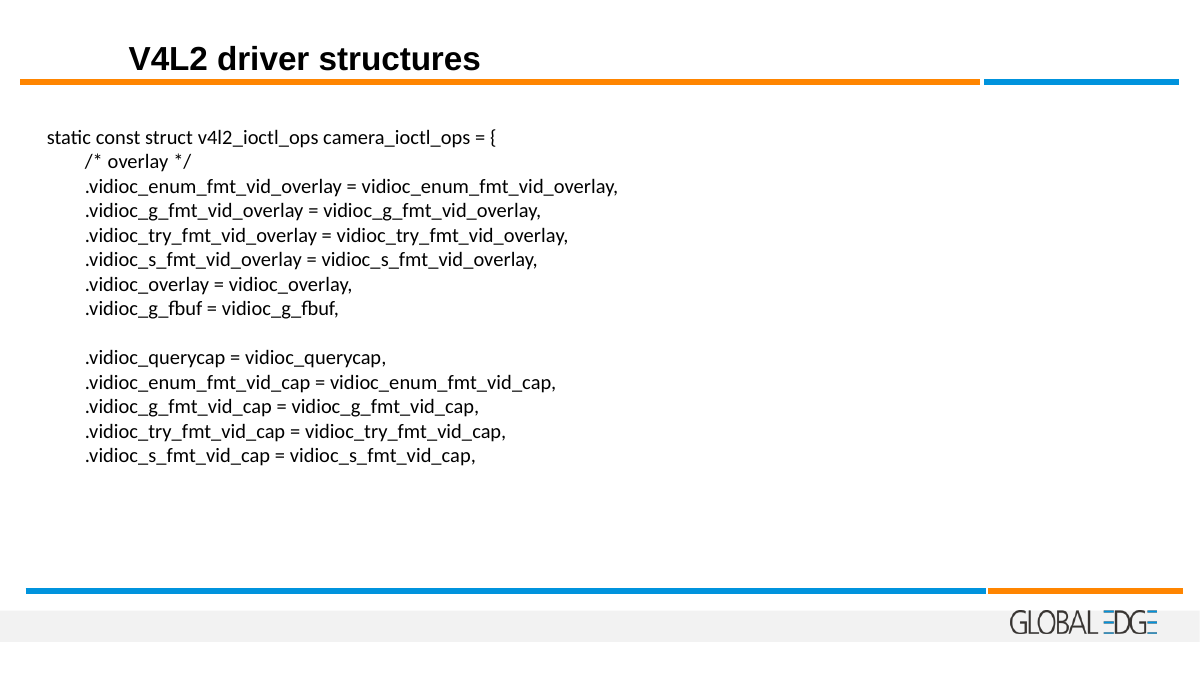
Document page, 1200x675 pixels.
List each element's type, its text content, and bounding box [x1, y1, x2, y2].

text_box [0, 610, 1200, 642]
picture [1010, 610, 1157, 634]
text_box V4L2 driver structures [113, 29, 339, 73]
text_box static const struct v4l2_ioctl_ops camera_ioctl_ops = { /* overlay */ .vidioc_enum_fmt_vid_overlay = vidioc_enum_fmt_vid_overlay, .vidioc_g_fmt_vid_overlay = vidioc_g_fmt_vid_overlay, .vidioc_try_fmt_vid_overlay = vidioc_try_fmt_vid_overlay, .vidioc_s_fmt_vid_overlay = vidioc_s_fmt_vid_overlay, .vidioc_overlay = vidioc_overlay, .vidioc_g_fbuf = vidioc_g_fbuf, .vidioc_querycap = vidioc_querycap, .vidioc_enum_fmt_vid_cap = vidioc_enum_fmt_vid_cap, .vidioc_g_fmt_vid_cap = vidioc_g_fmt_vid_cap, .vidioc_try_fmt_vid_cap = vidioc_try_fmt_vid_cap, .vidioc_s_fmt_vid_cap = vidioc_s_fmt_vid_cap, [32, 116, 1186, 576]
